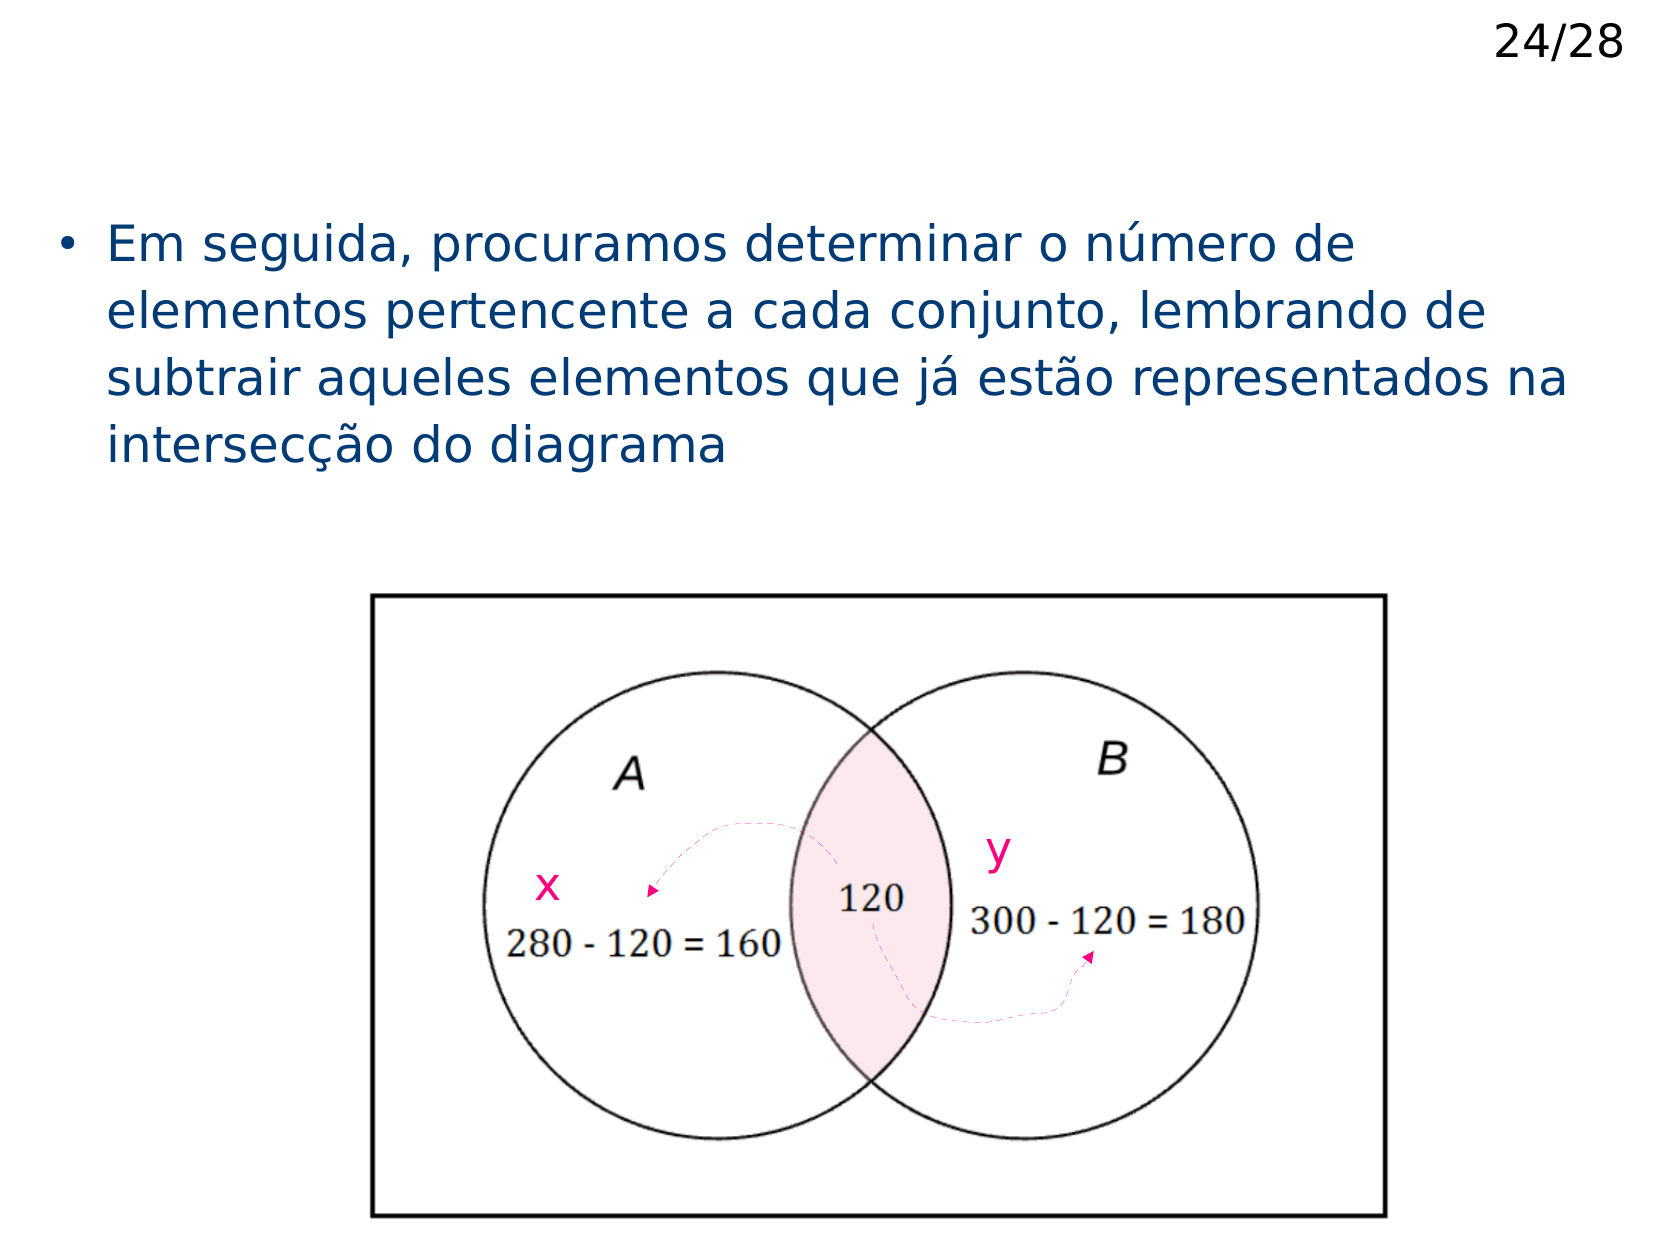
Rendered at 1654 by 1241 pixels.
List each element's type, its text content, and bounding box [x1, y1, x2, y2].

list Em seguida, procuramos determinar o número de elementos pertencente a cada conjunto, lembrando de subtrair aqueles elementos que já estão representados na intersecção do diagrama [59, 206, 1625, 1211]
text_box y [970, 814, 1028, 884]
picture [366, 590, 1394, 1224]
text_box x [519, 850, 577, 919]
